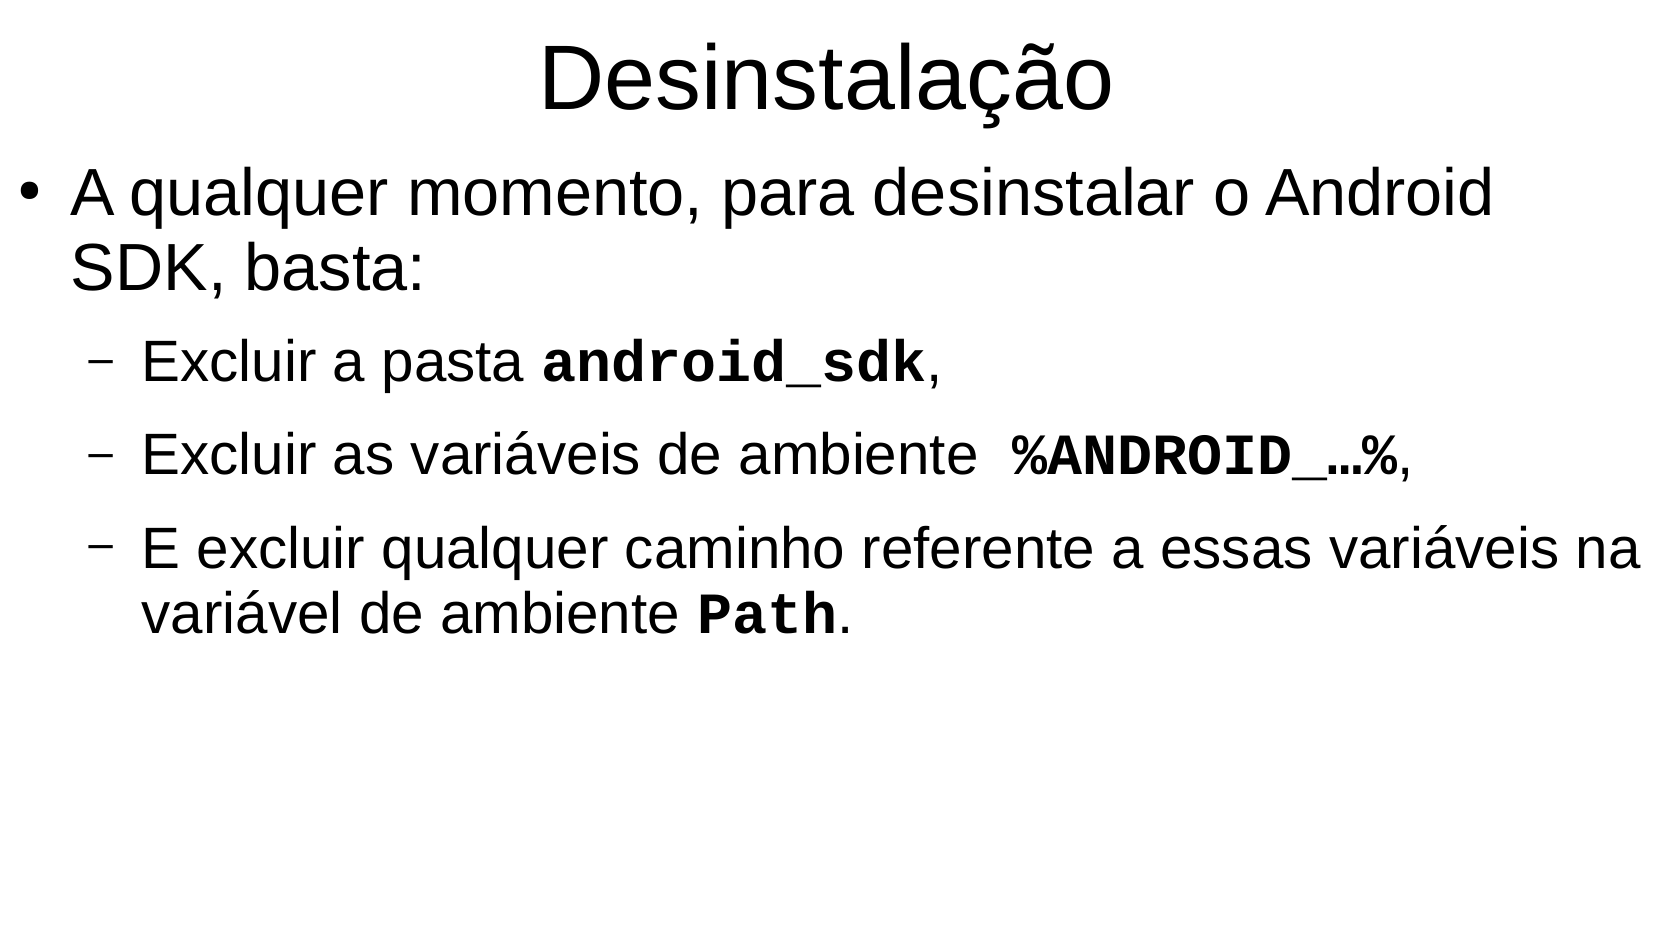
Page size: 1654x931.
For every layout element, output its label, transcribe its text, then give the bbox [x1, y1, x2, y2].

title Desinstalação [0, 0, 1654, 155]
list A qualquer momento, para desinstalar o Android SDK, basta: Excluir a pasta android_sdk, Excluir as variáveis de ambiente %ANDROID_…%, E excluir qualquer caminho referente a essas variáveis na variável de ambiente Path. [0, 155, 1654, 867]
